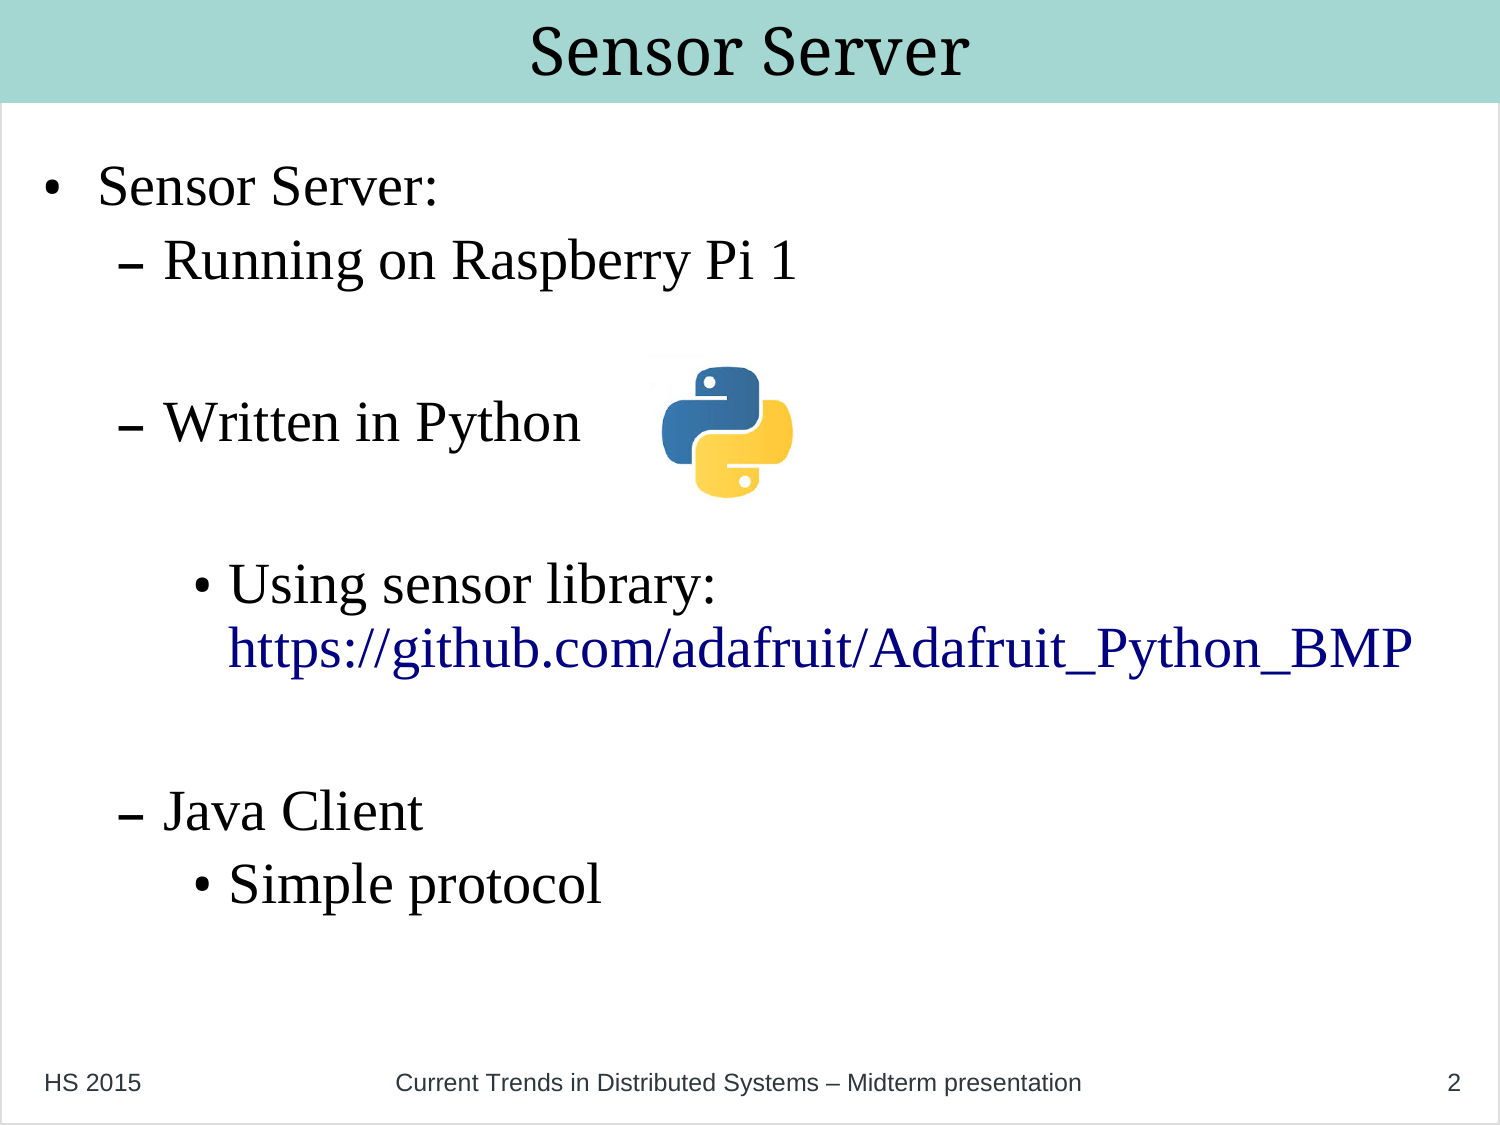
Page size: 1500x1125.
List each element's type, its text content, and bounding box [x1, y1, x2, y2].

picture [649, 354, 805, 510]
title Sensor Server [0, 0, 1500, 100]
list Sensor Server: Running on Raspberry Pi 1 Written in Python Using sensor library: https://github.com/adafruit/Adafruit_Python_BMP Java Client Simple protocol [26, 145, 1477, 1125]
